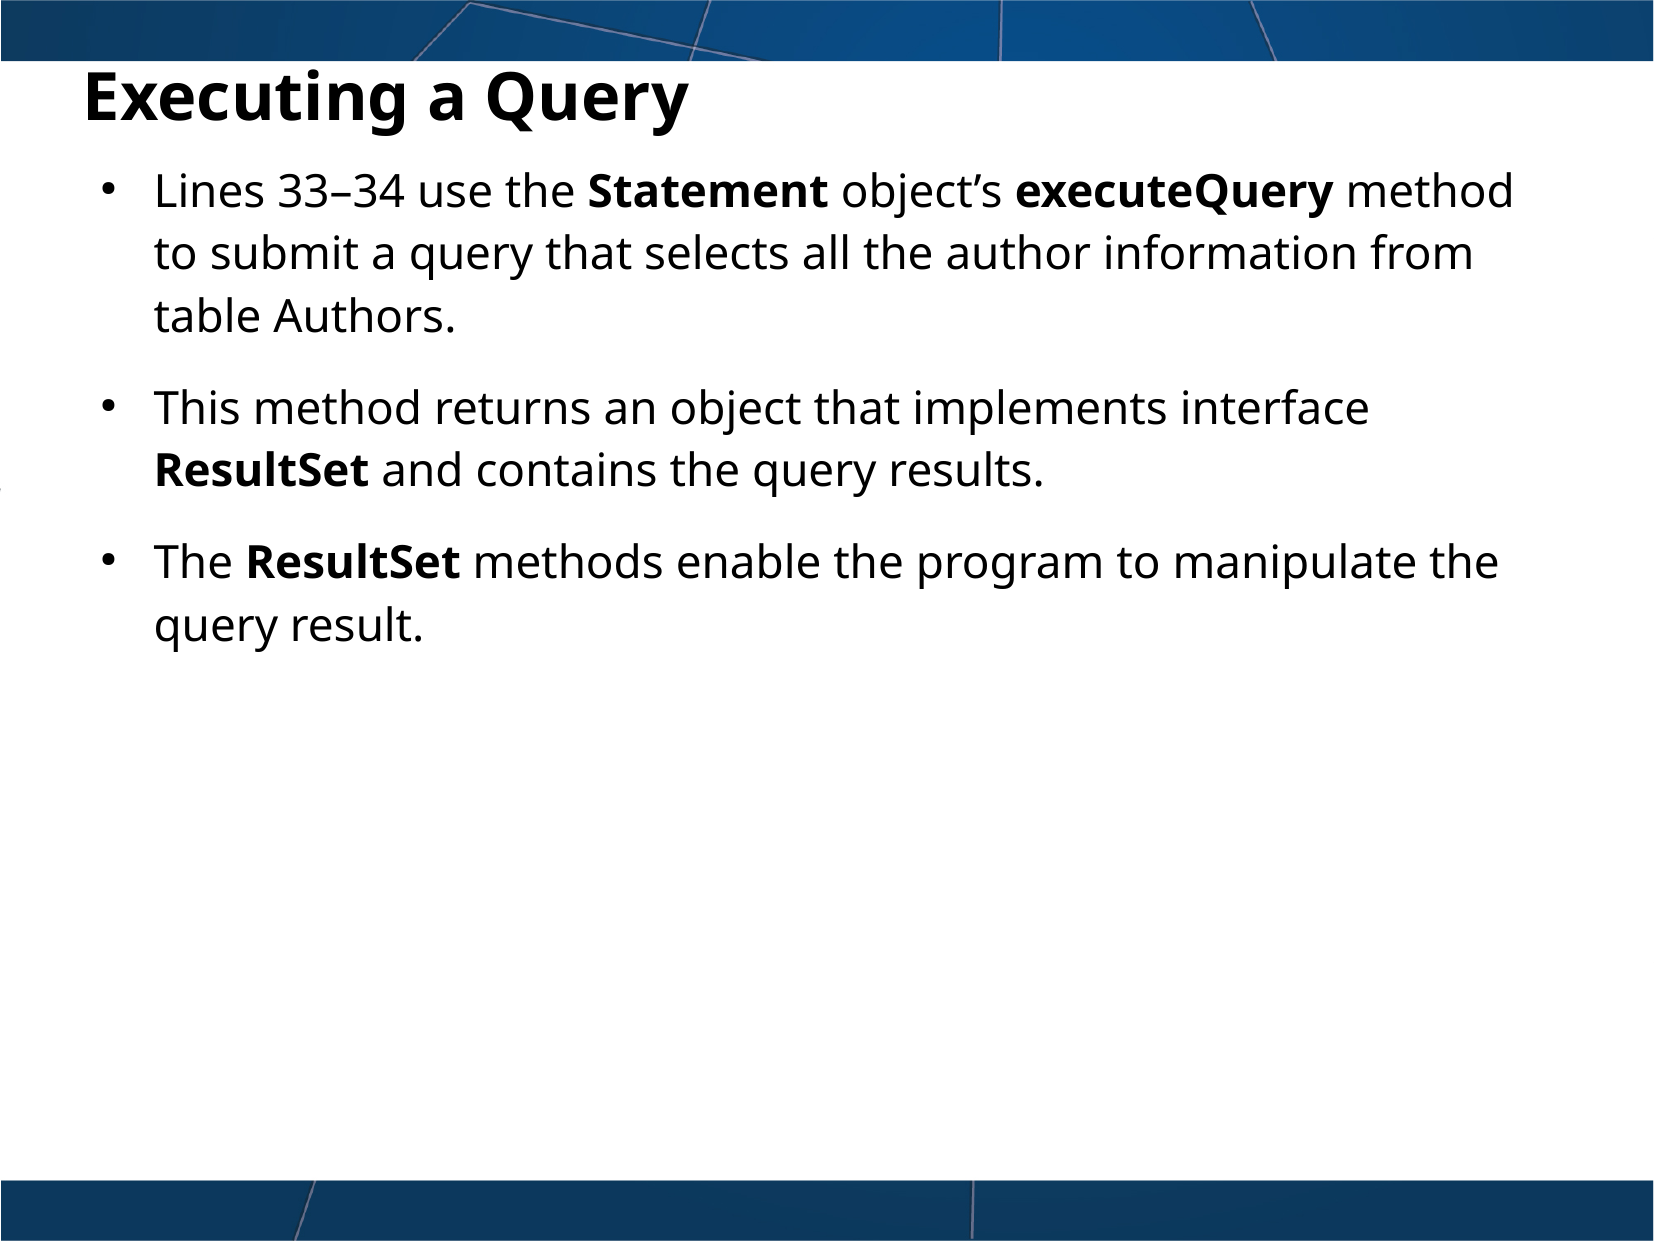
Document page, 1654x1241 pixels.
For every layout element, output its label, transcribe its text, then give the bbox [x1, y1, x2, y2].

list Lines 33–34 use the Statement object’s executeQuery method to submit a query that selects all the author information from table Authors. This method returns an object that implements interface ResultSet and contains the query results. The ResultSet methods enable the program to manipulate the query result. [82, 157, 1571, 1182]
picture [0, 0, 1654, 1241]
title Executing a Query [82, 48, 1571, 141]
